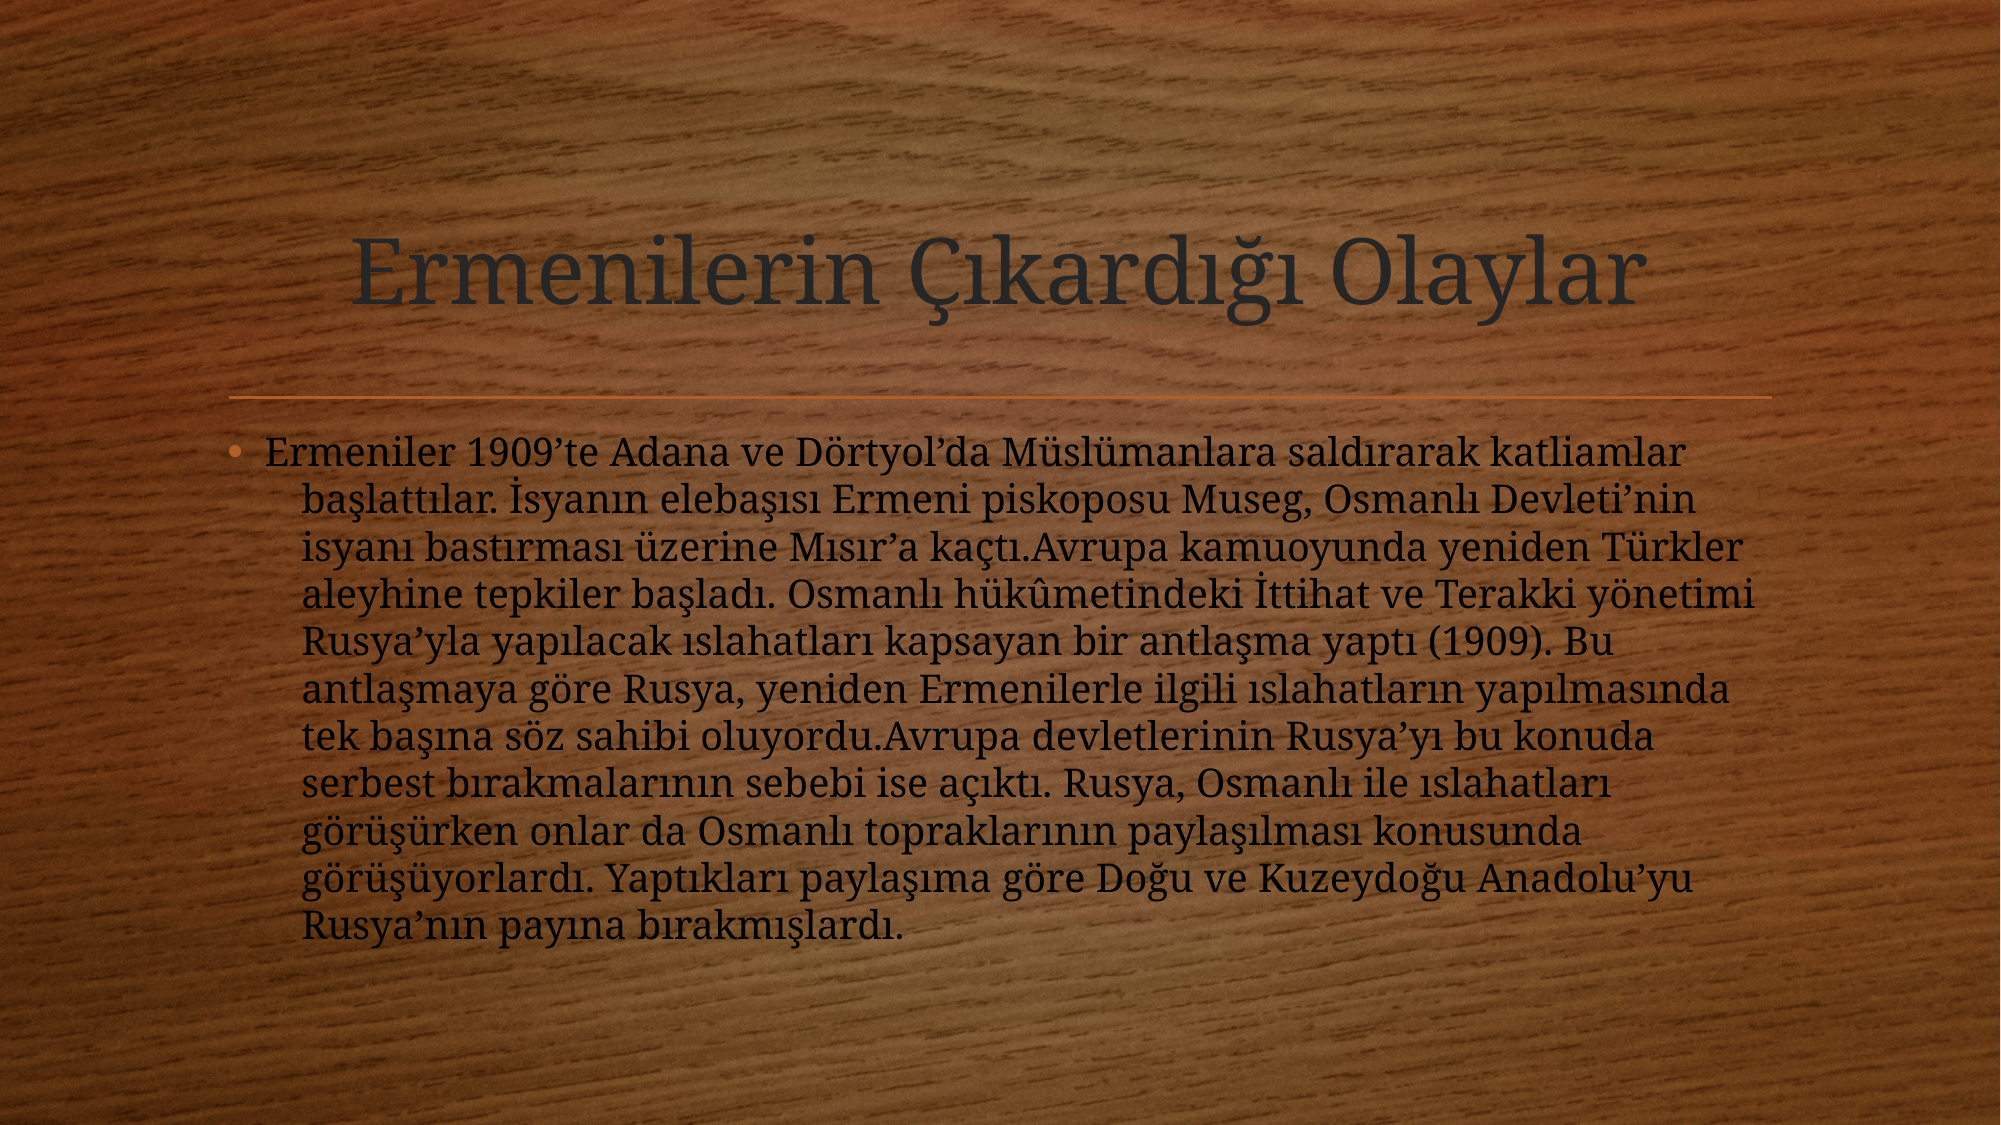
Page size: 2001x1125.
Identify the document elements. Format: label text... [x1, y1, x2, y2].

list Ermeniler 1909’te Adana ve Dörtyol’da Müslümanlara saldırarak katliamlar başlattılar. İsyanın elebaşısı Ermeni piskoposu Museg, Osmanlı Devleti’nin isyanı bastırması üzerine Mısır’a kaçtı.Avrupa kamuoyunda yeniden Türkler aleyhine tepkiler başladı. Osmanlı hükûmetindeki İttihat ve Terakki yönetimi Rusya’yla yapılacak ıslahatları kapsayan bir antlaşma yaptı (1909). Bu antlaşmaya göre Rusya, yeniden Ermenilerle ilgili ıslahatların yapılmasında tek başına söz sahibi oluyordu.Avrupa devletlerinin Rusya’yı bu konuda serbest bırakmalarının sebebi ise açıktı. Rusya, Osmanlı ile ıslahatları görüşürken onlar da Osmanlı topraklarının paylaşılması konusunda görüşüyorlardı. Yaptıkları paylaşıma göre Doğu ve Kuzeydoğu Anadolu’yu Rusya’nın payına bırakmışlardı. [212, 419, 1788, 964]
title Ermenilerin Çıkardığı Olaylar [212, 161, 1788, 376]
